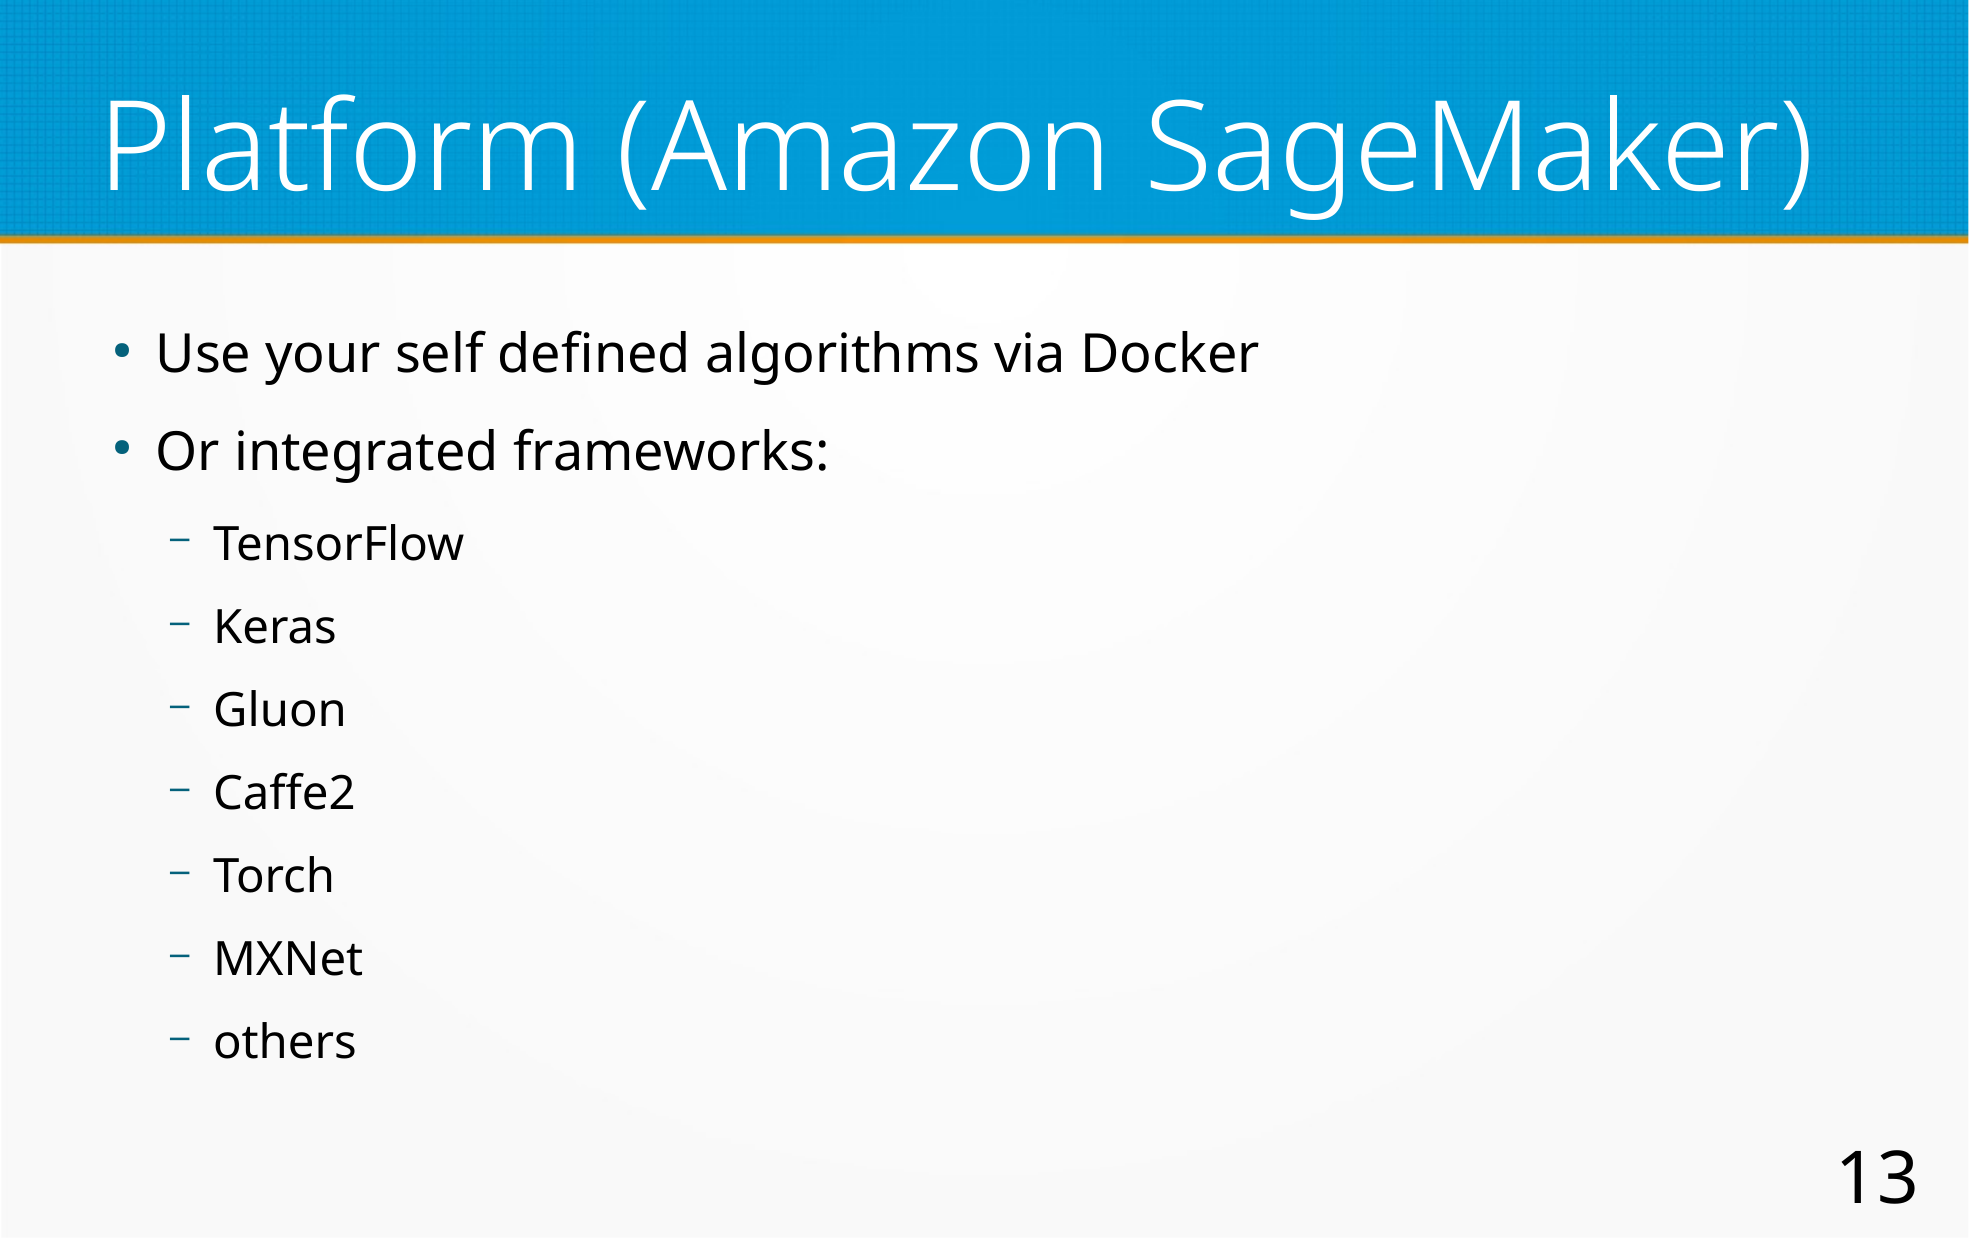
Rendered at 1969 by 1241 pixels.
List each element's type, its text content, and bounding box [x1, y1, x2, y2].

list Use your self defined algorithms via Docker Or integrated frameworks: TensorFlow Keras Gluon Caffe2 Torch MXNet others [98, 315, 1861, 1081]
picture [0, 233, 1969, 1241]
title Platform (Amazon SageMaker) [98, 19, 1870, 227]
text_box 13 [1830, 1127, 1966, 1224]
